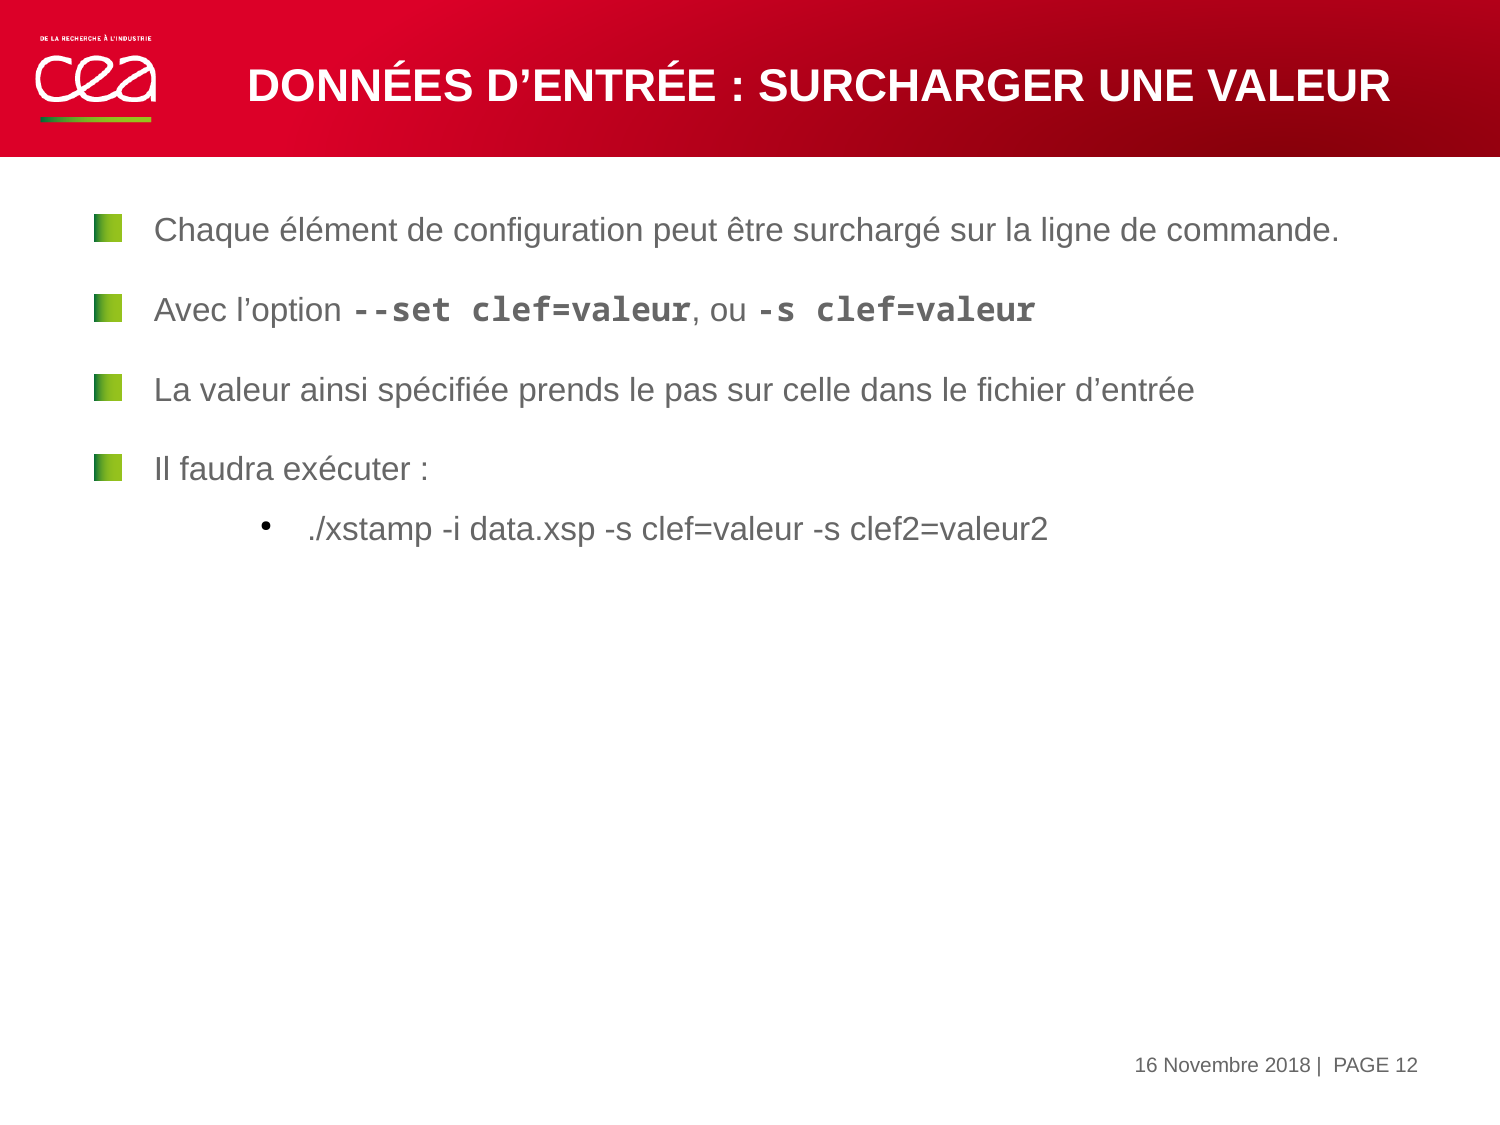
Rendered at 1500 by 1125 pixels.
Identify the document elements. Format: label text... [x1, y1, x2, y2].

footer 16 Novembre 2018 [336, 1034, 1311, 1095]
slide_number | PAGE <number> [1316, 1034, 1500, 1094]
picture [0, 0, 1500, 157]
list Chaque élément de configuration peut être surchargé sur la ligne de commande. Avec l’option --set clef=valeur, ou -s clef=valeur La valeur ainsi spécifiée prends le pas sur celle dans le fichier d’entrée Il faudra exécuter : ./xstamp -i data.xsp -s clef=valeur -s clef2=valeur2 [94, 208, 1436, 1024]
title Données d’entrée : surcharger une valeur [247, 8, 1436, 158]
